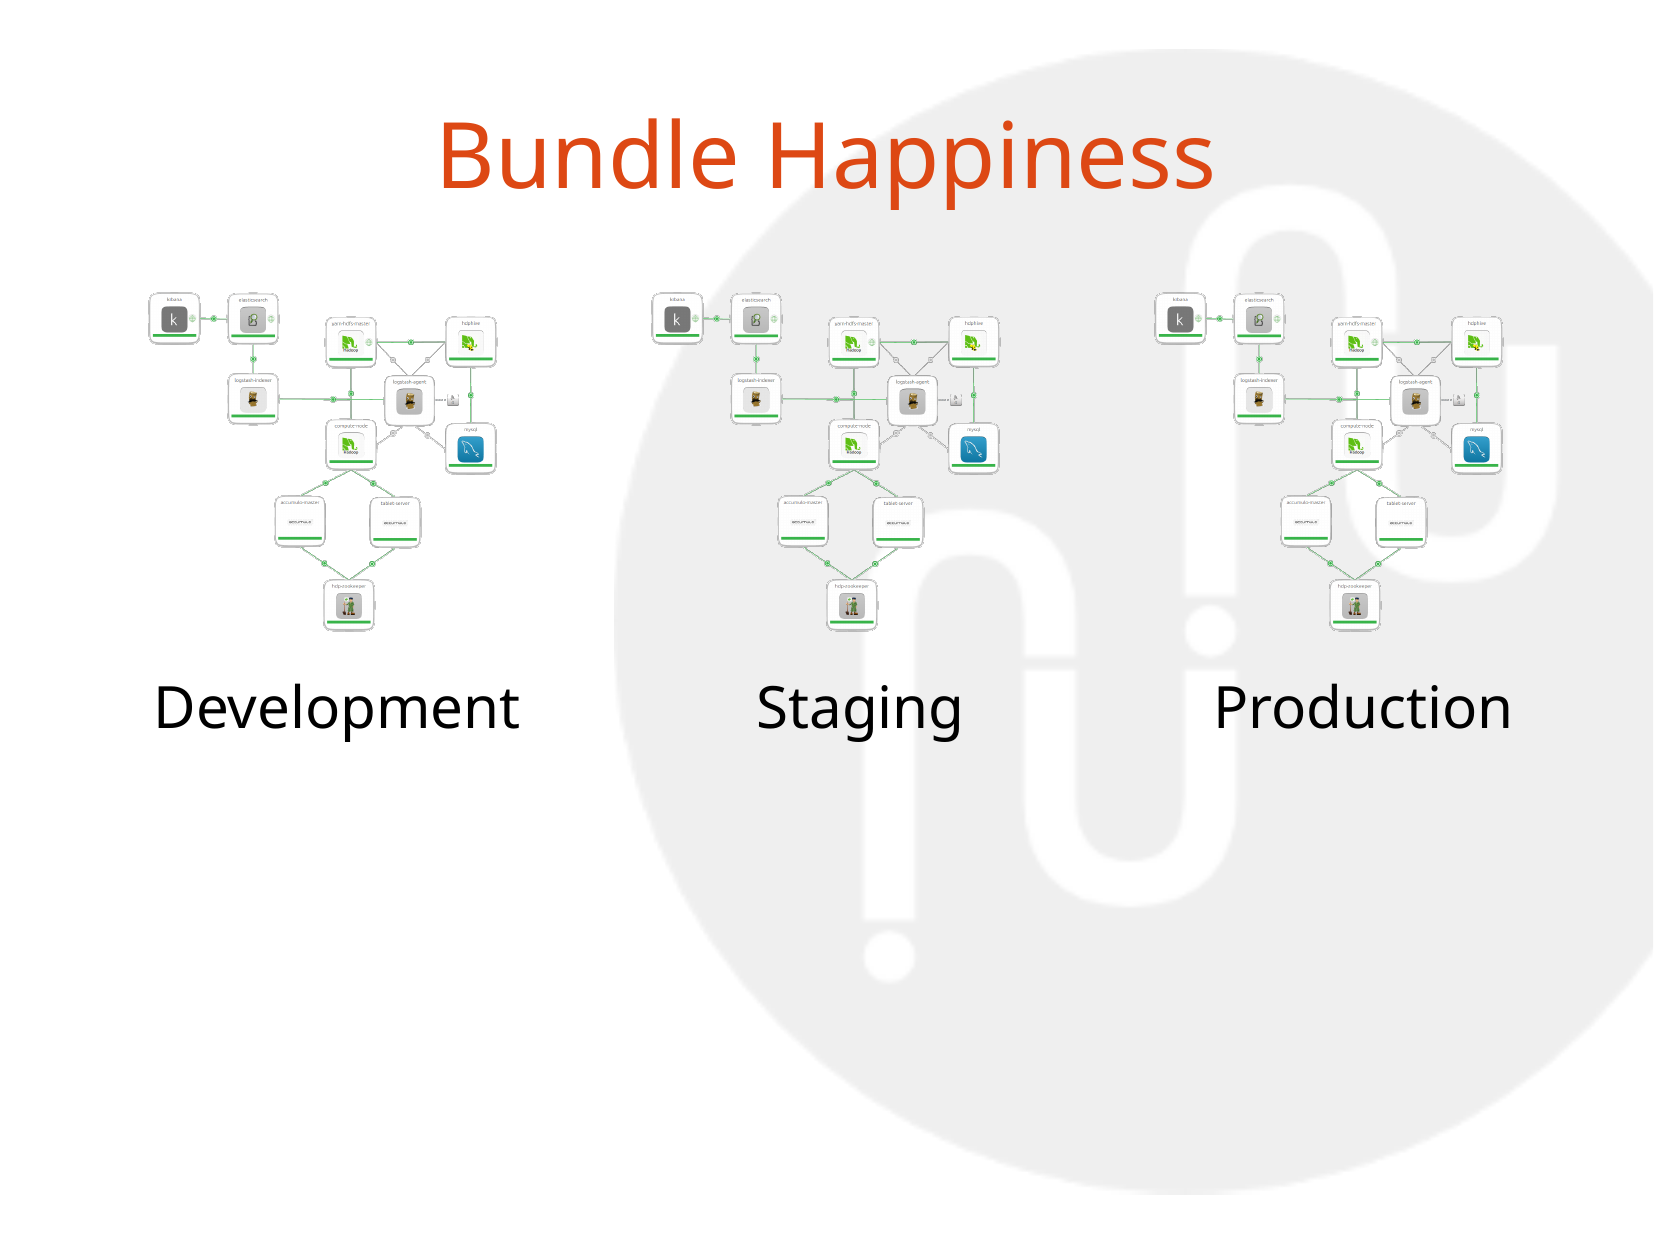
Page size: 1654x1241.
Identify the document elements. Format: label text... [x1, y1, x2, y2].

picture [614, 49, 1654, 1195]
list Development [82, 666, 562, 1010]
list Production [1088, 666, 1568, 1010]
list Staging [585, 666, 1065, 1010]
picture [129, 290, 516, 634]
title Bundle Happiness [82, 49, 1571, 257]
